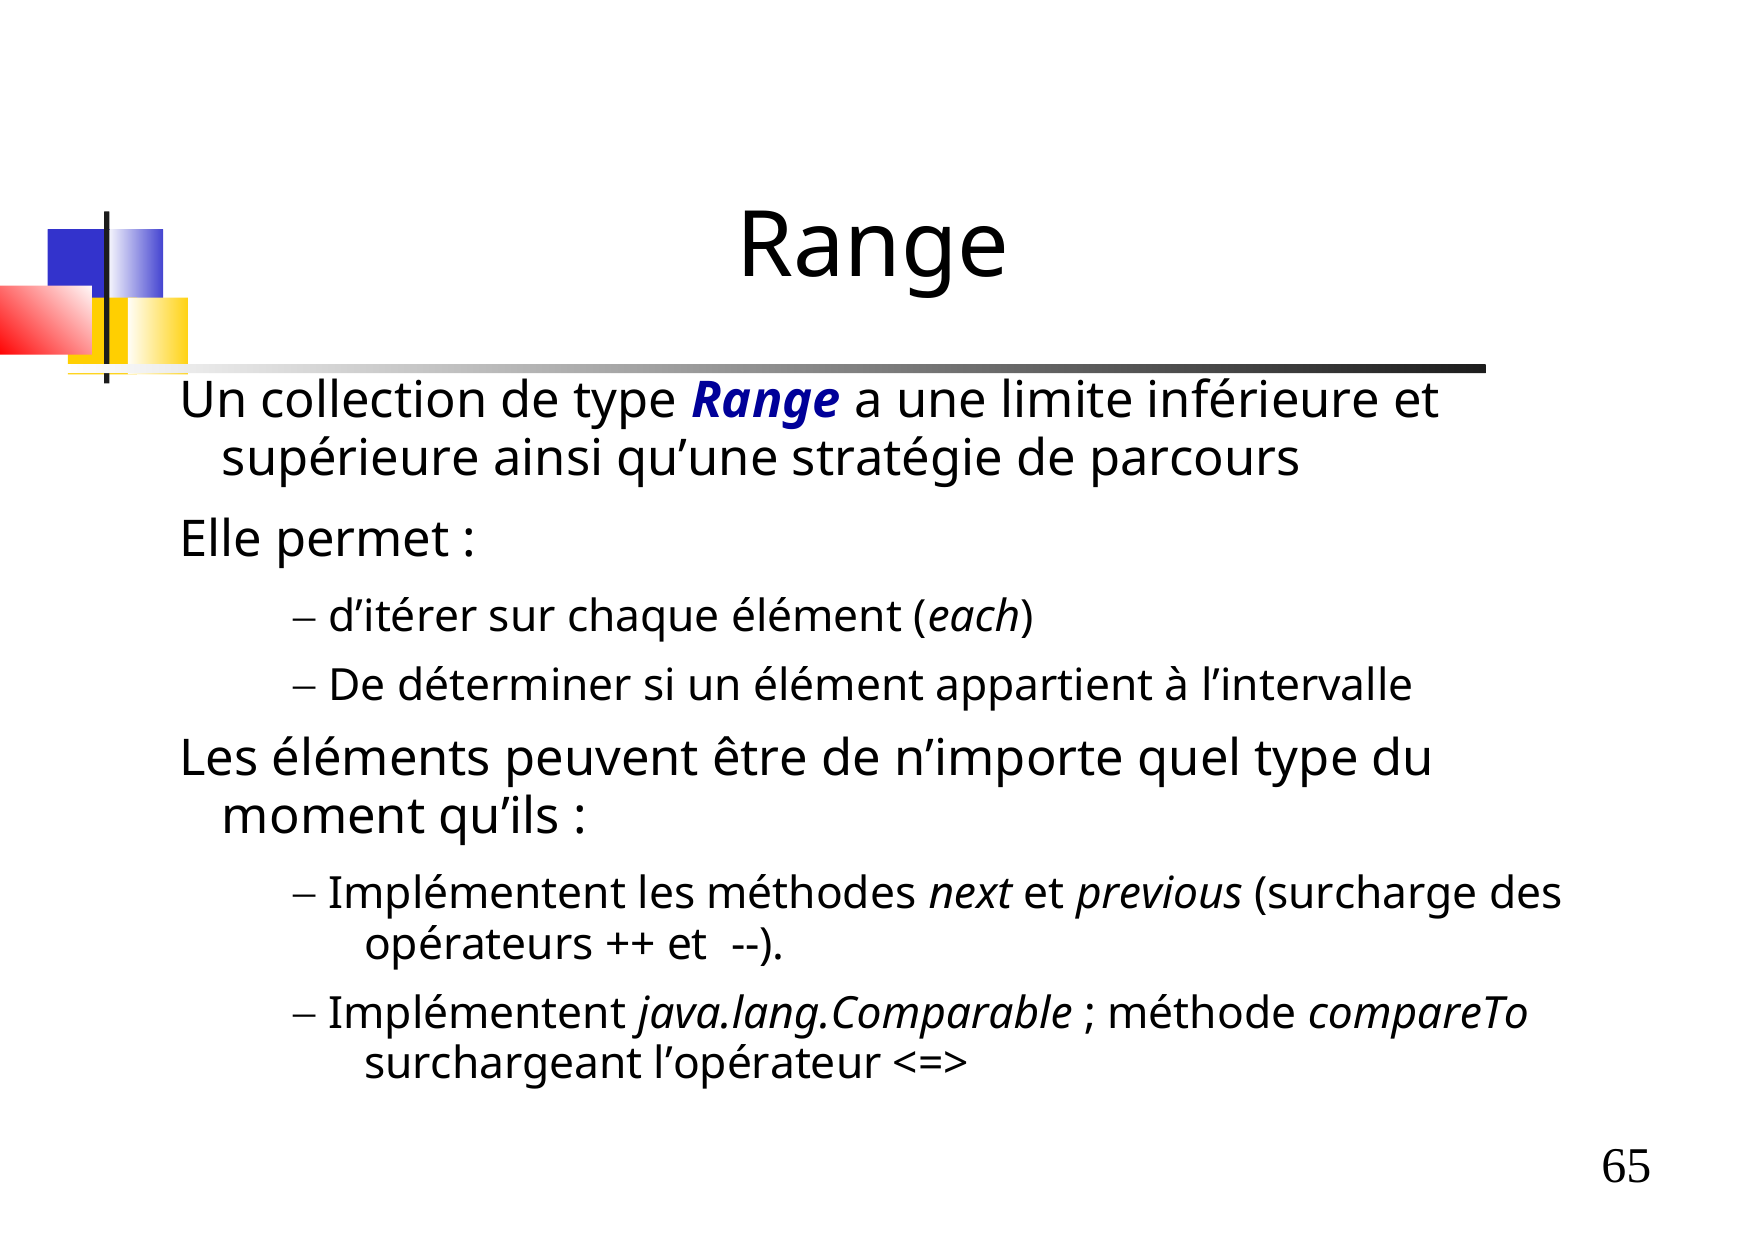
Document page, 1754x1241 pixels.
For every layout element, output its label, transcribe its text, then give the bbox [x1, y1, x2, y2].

title Range [179, 139, 1567, 351]
list Un collection de type Range a une limite inférieure et supérieure ainsi qu’une stratégie de parcours Elle permet : d’itérer sur chaque élément (each) De déterminer si un élément appartient à l’intervalle Les éléments peuvent être de n’importe quel type du moment qu’ils : Implémentent les méthodes next et previous (surcharge des opérateurs ++ et --). Implémentent java.lang.Comparable ; méthode compareTo surchargeant l’opérateur <=> [179, 371, 1567, 1091]
